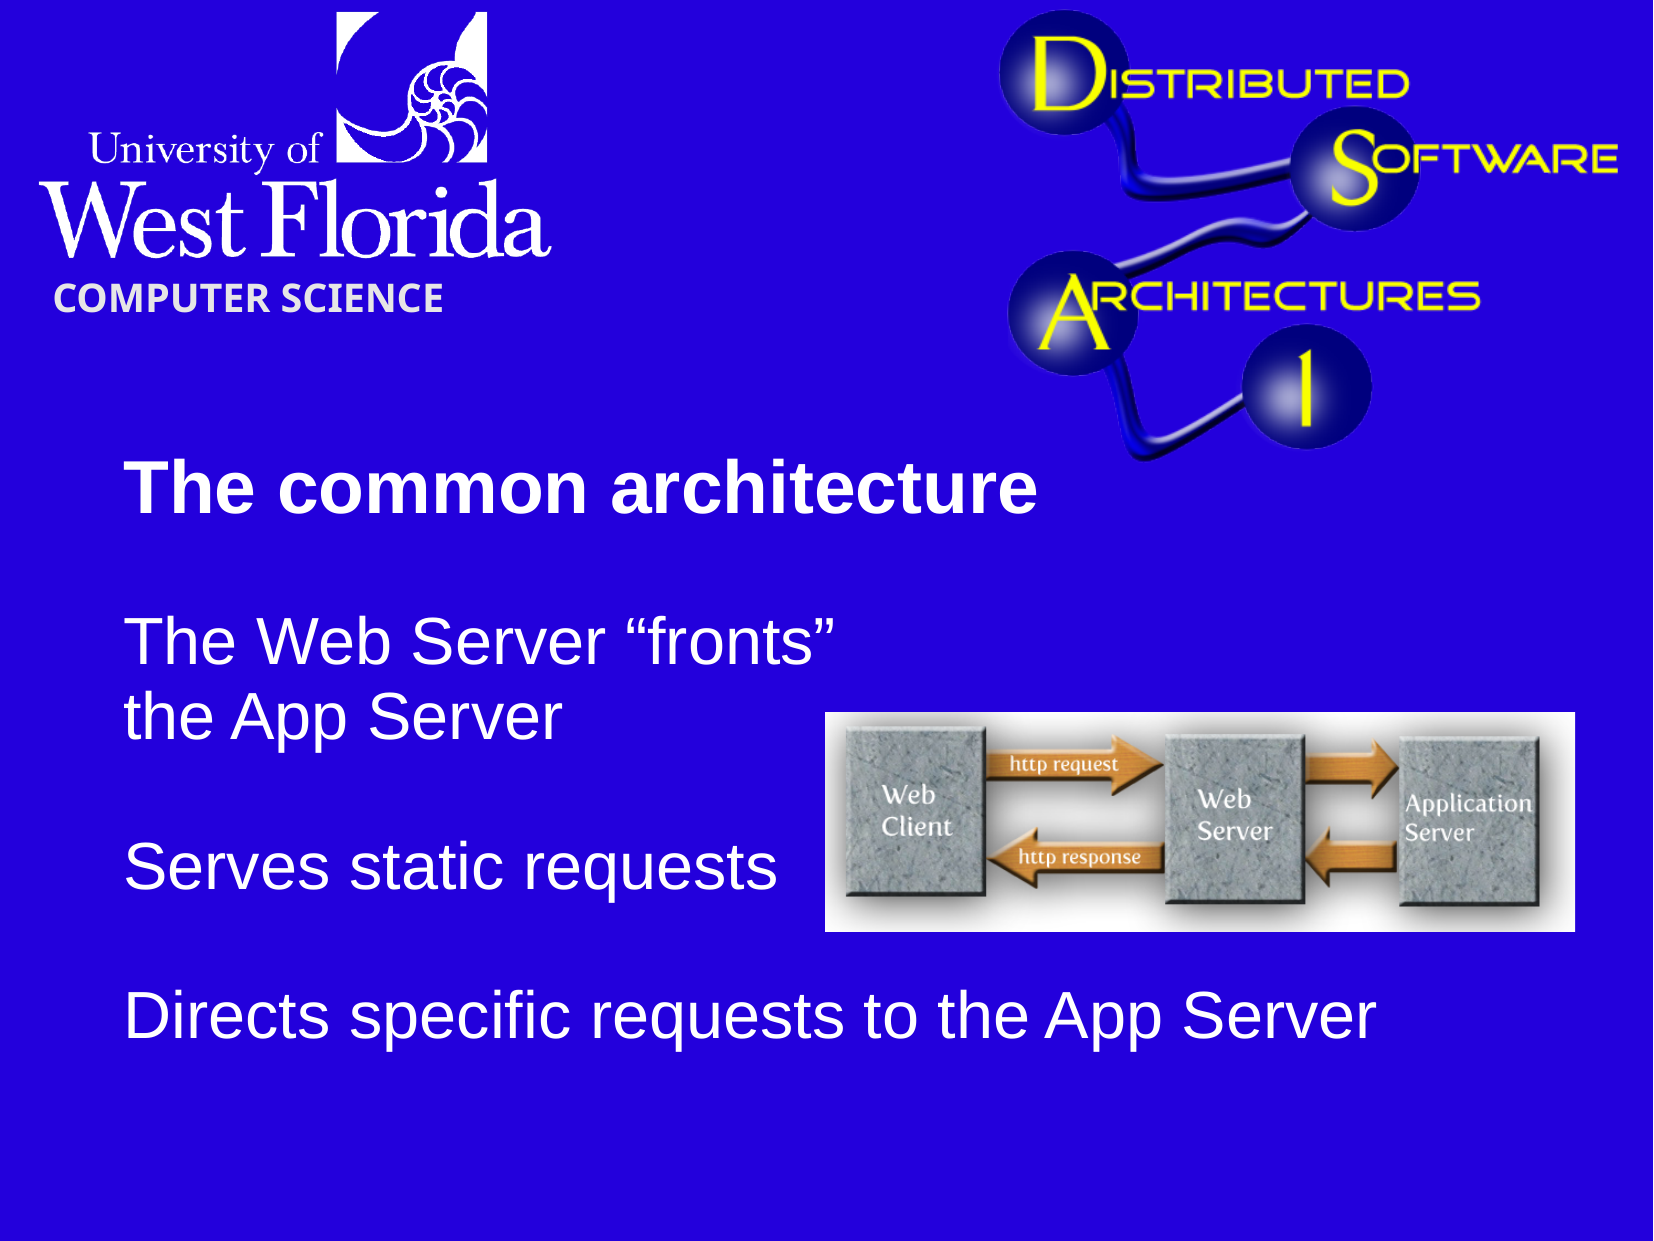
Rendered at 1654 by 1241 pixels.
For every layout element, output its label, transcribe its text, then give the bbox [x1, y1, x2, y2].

text_box The common architecture The Web Server “fronts” the App Server Serves static requests Directs specific requests to the App Server [108, 438, 1421, 1136]
picture [37, 0, 559, 262]
text_box COMPUTER SCIENCE [37, 262, 563, 334]
picture [910, 0, 1653, 506]
picture [825, 712, 1576, 932]
